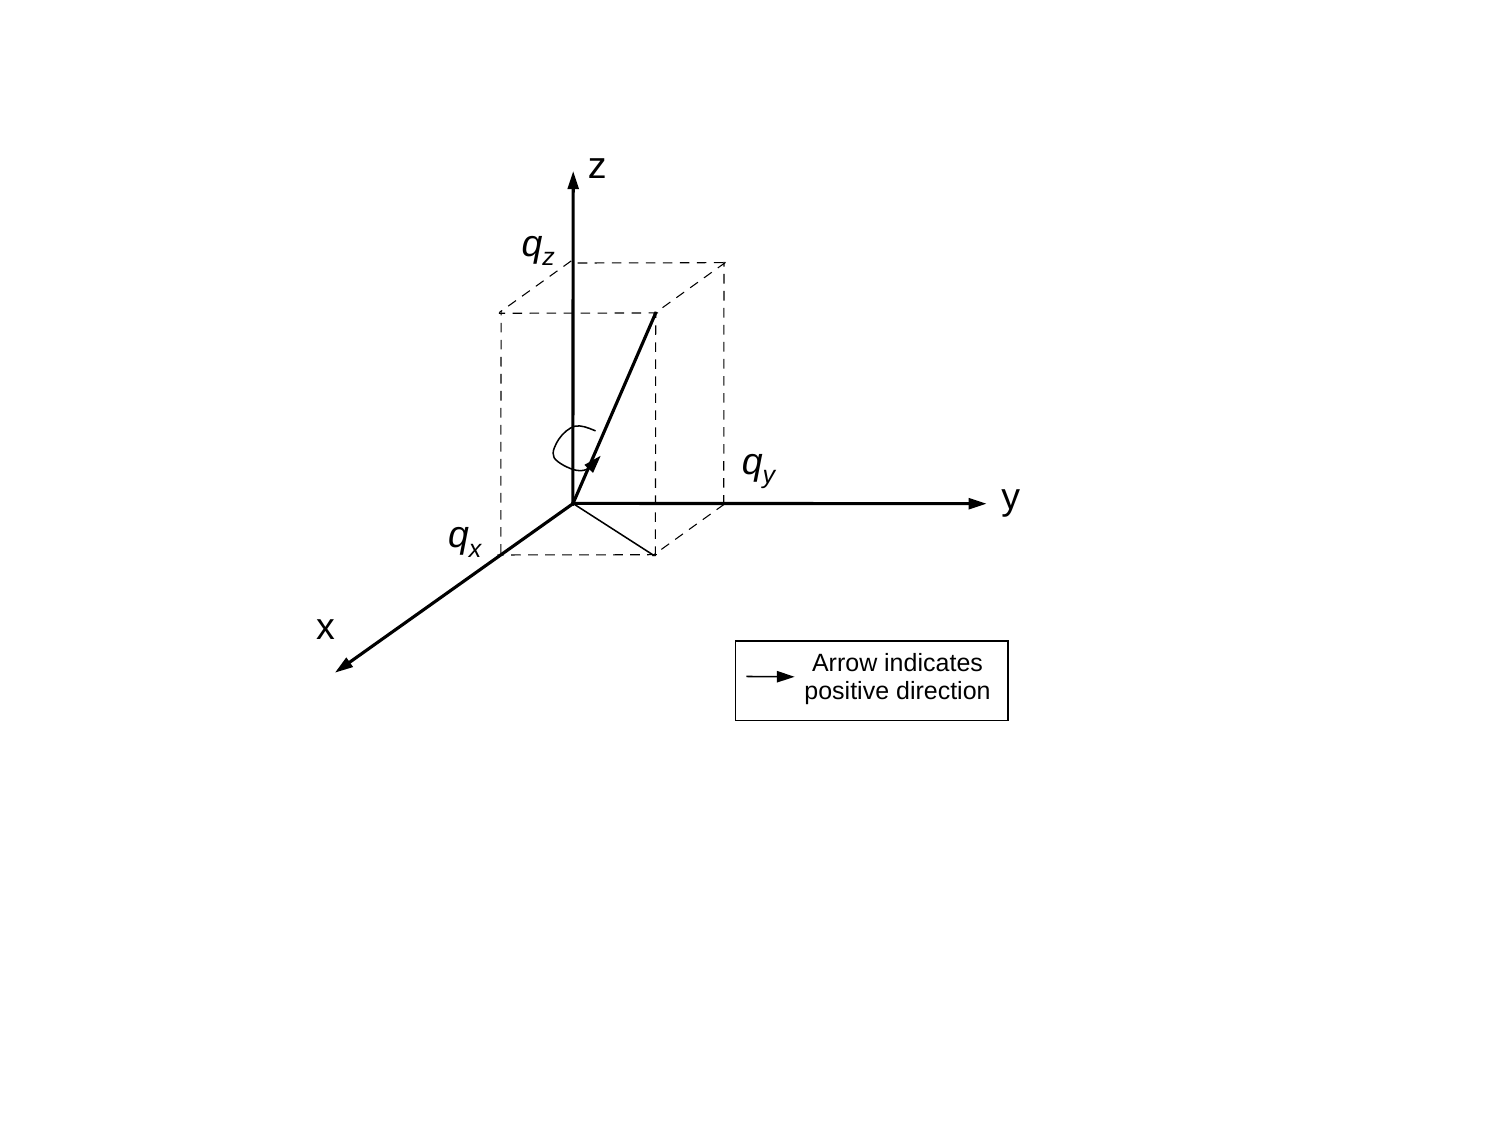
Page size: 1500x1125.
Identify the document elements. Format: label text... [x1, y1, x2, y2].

text_box qx [433, 506, 497, 571]
text_box Arrow indicates positive direction [789, 640, 1006, 713]
text_box z [573, 137, 622, 195]
text_box x [301, 597, 350, 656]
text_box y [986, 467, 1035, 526]
text_box qz [506, 214, 570, 279]
text_box qy [727, 432, 790, 497]
text_box  [582, 322, 641, 381]
